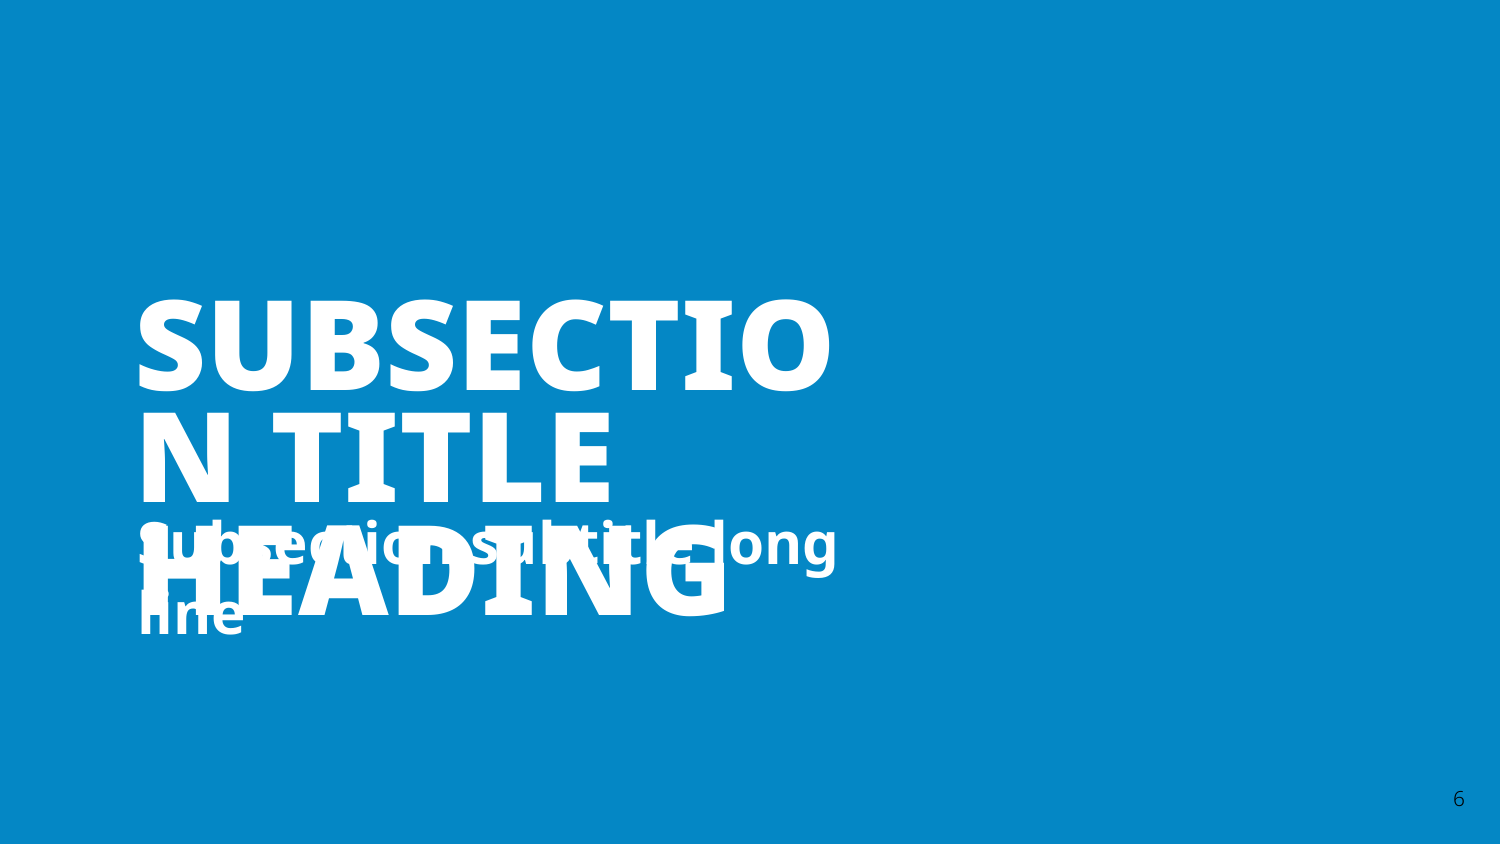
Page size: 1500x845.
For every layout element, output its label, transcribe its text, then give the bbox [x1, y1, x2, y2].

title SUBSECTION TITLE HEADING [119, 284, 938, 541]
title Subsection subtitle long line [122, 491, 938, 592]
